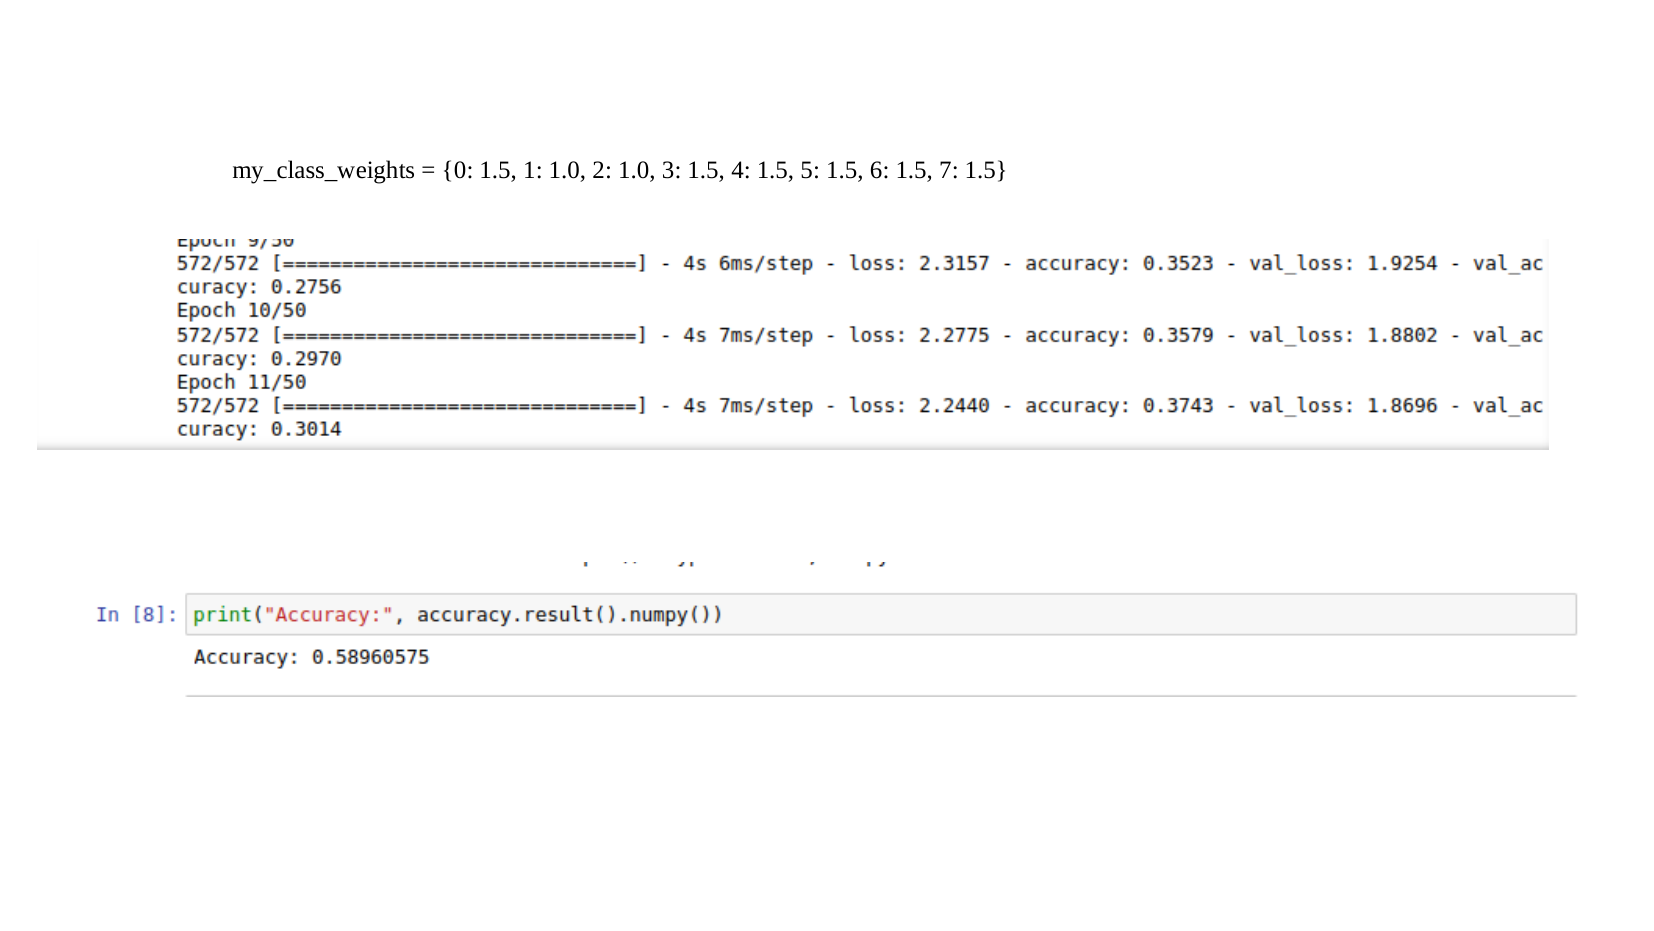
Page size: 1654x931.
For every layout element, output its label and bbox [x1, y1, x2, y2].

chart [112, 37, 1117, 215]
picture [37, 562, 1604, 697]
picture [37, 239, 1549, 451]
